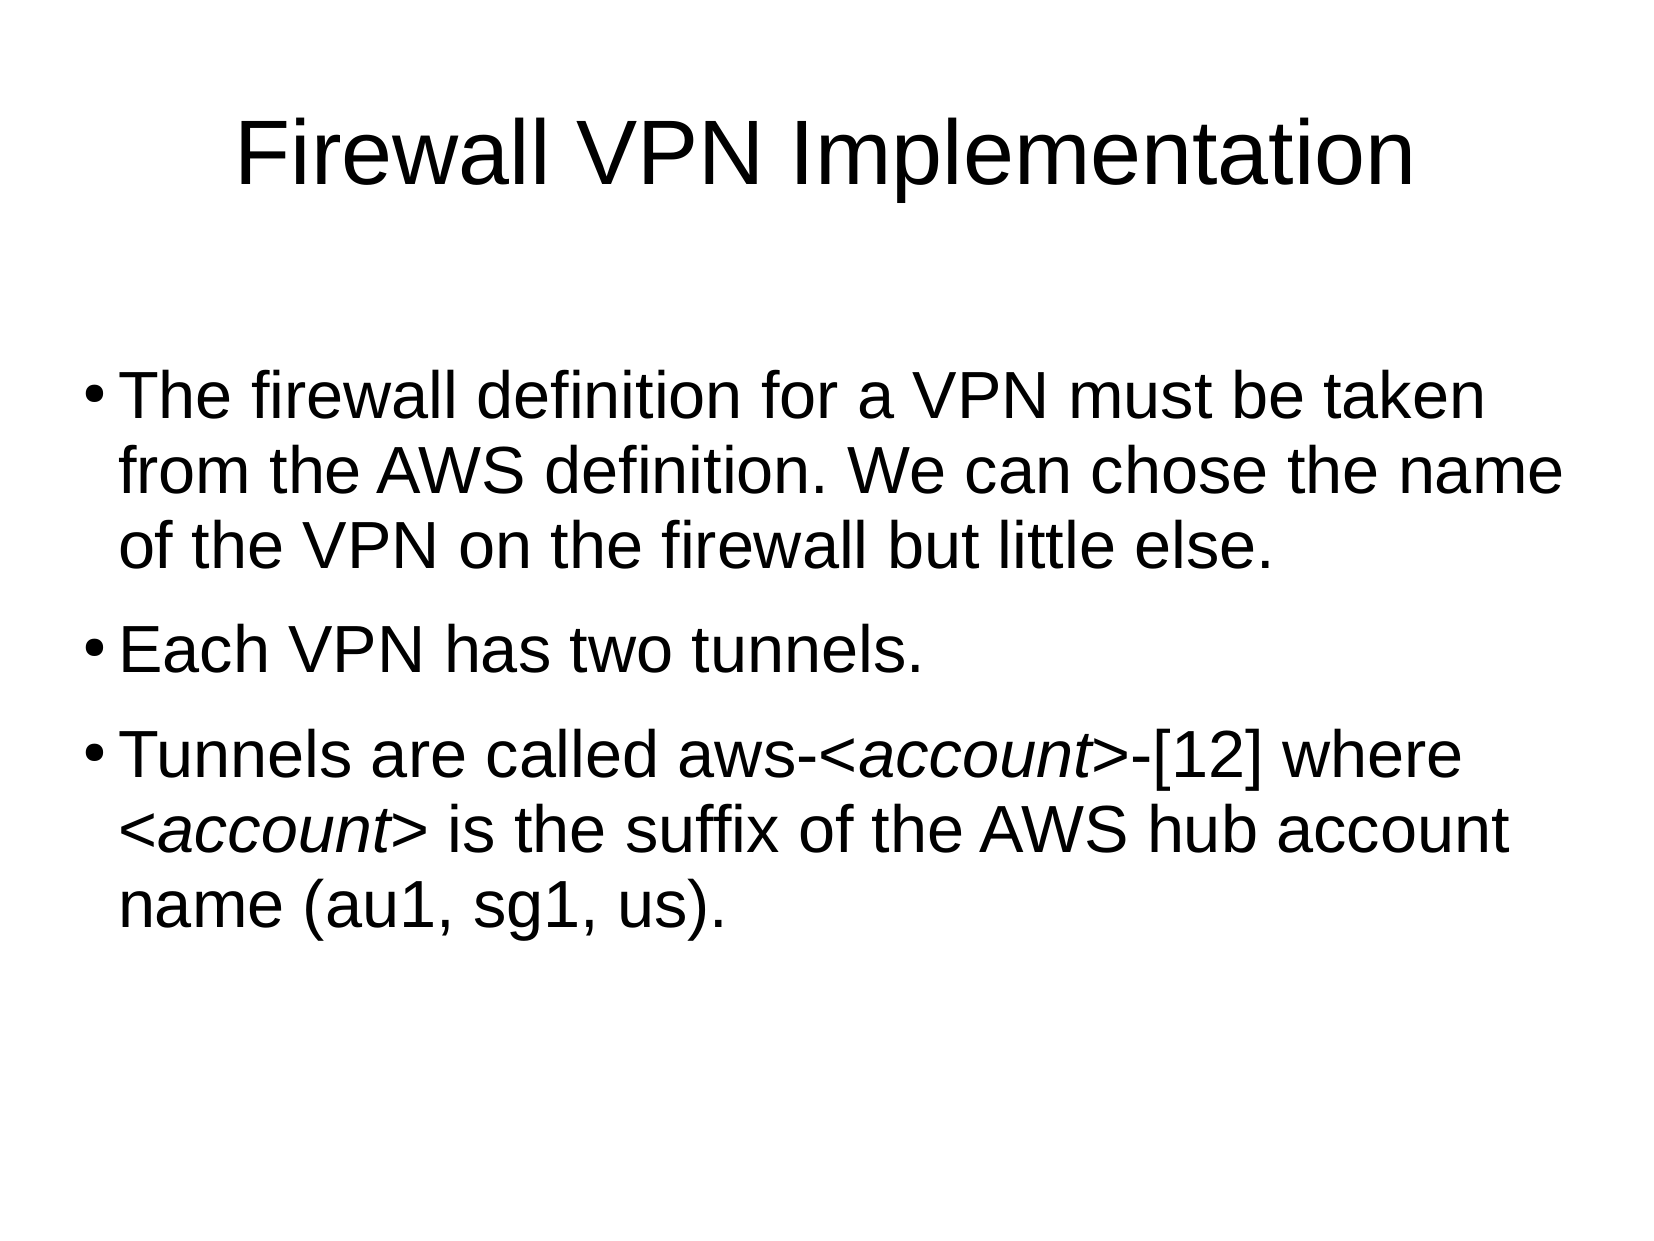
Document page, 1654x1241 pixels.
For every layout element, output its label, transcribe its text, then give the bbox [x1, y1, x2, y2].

subtitle The firewall definition for a VPN must be taken from the AWS definition. We can chose the name of the VPN on the firewall but little else. Each VPN has two tunnels. Tunnels are called aws-<account>-[12] where <account> is the suffix of the AWS hub account name (au1, sg1, us). [82, 290, 1571, 1010]
title Firewall VPN Implementation [82, 49, 1571, 257]
